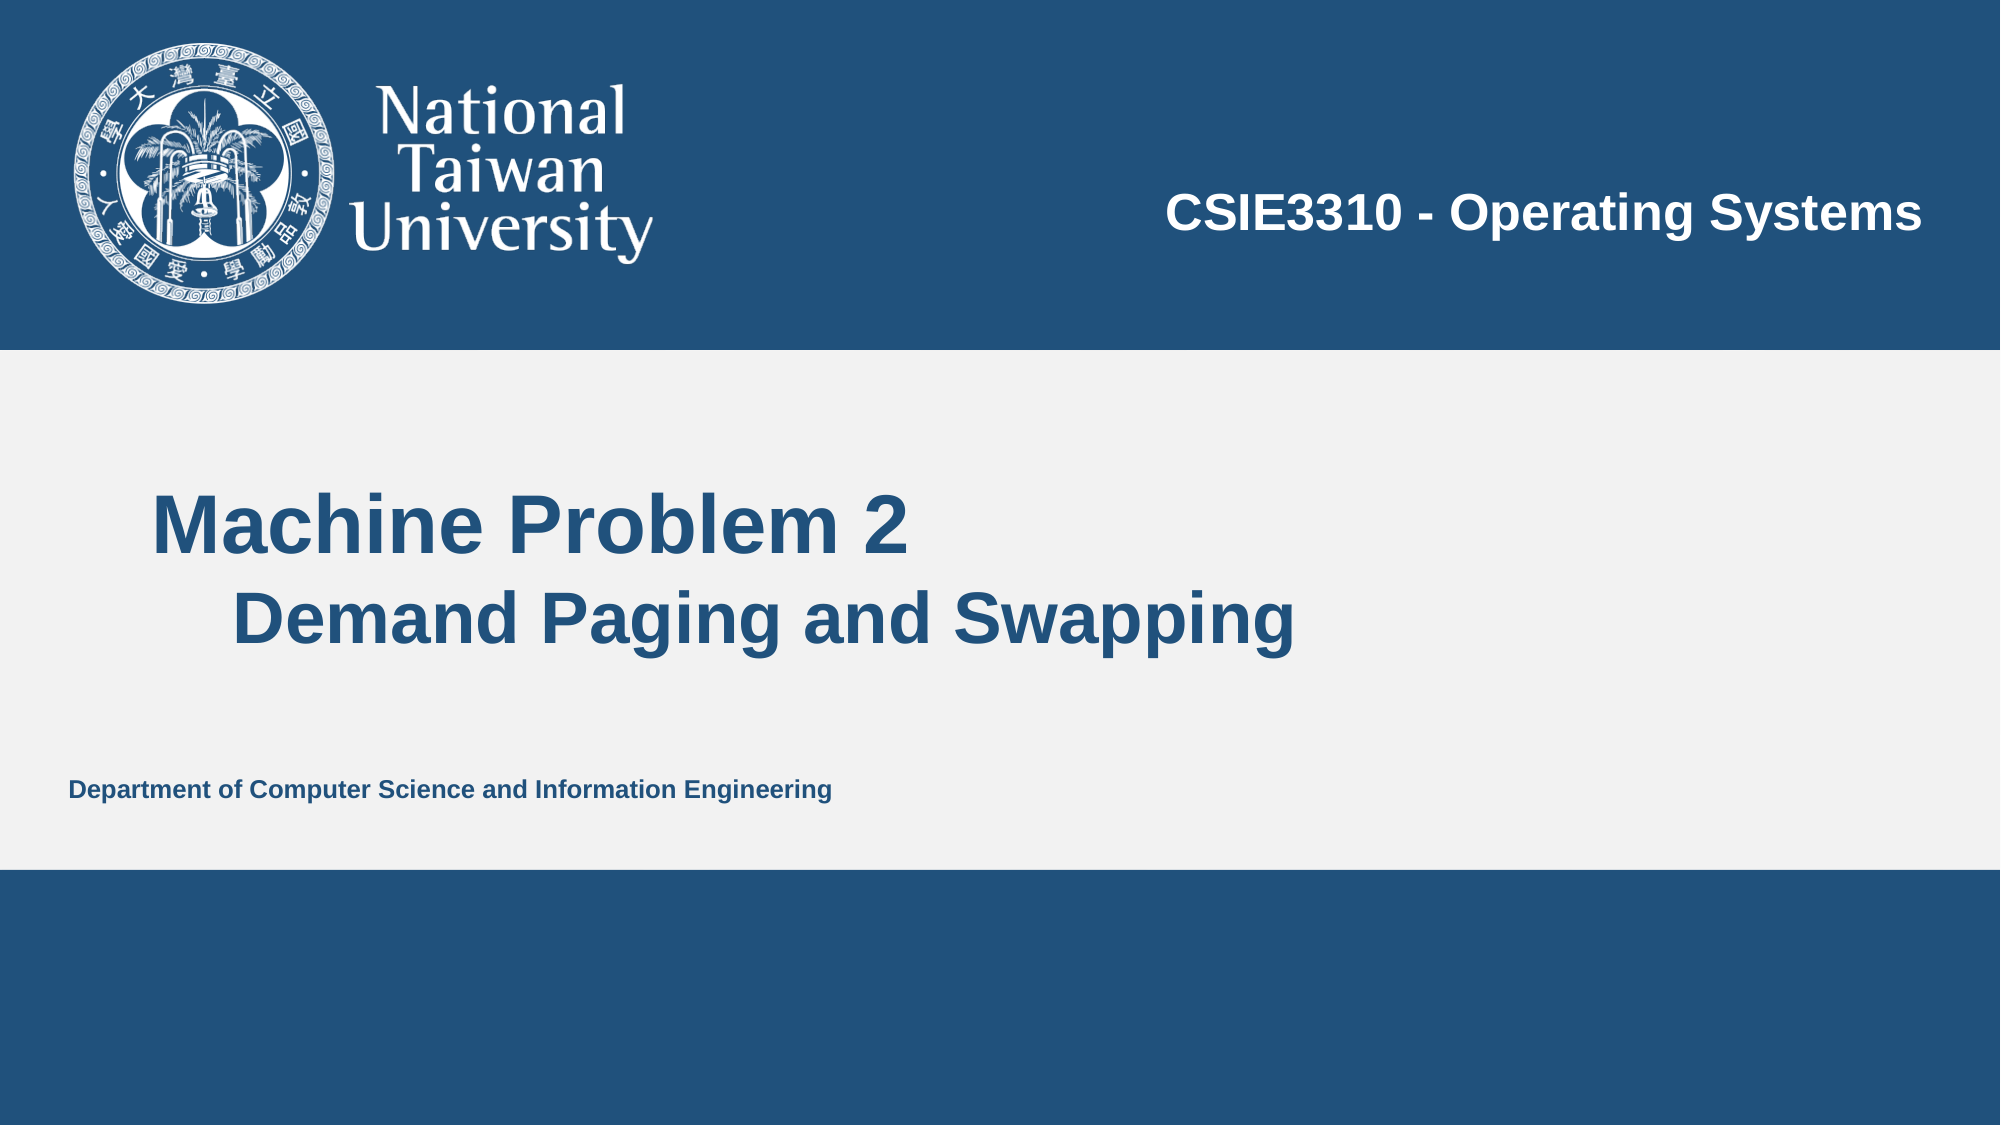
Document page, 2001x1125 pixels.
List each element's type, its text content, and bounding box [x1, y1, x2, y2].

list Department of Computer Science and Information Engineering [54, 759, 1650, 819]
list Machine Problem 2 Demand Paging and Swapping [137, 456, 1780, 759]
text_box [0, 350, 2000, 870]
picture [54, 42, 670, 305]
text_box CSIE3310 - Operating Systems [1151, 163, 2000, 255]
